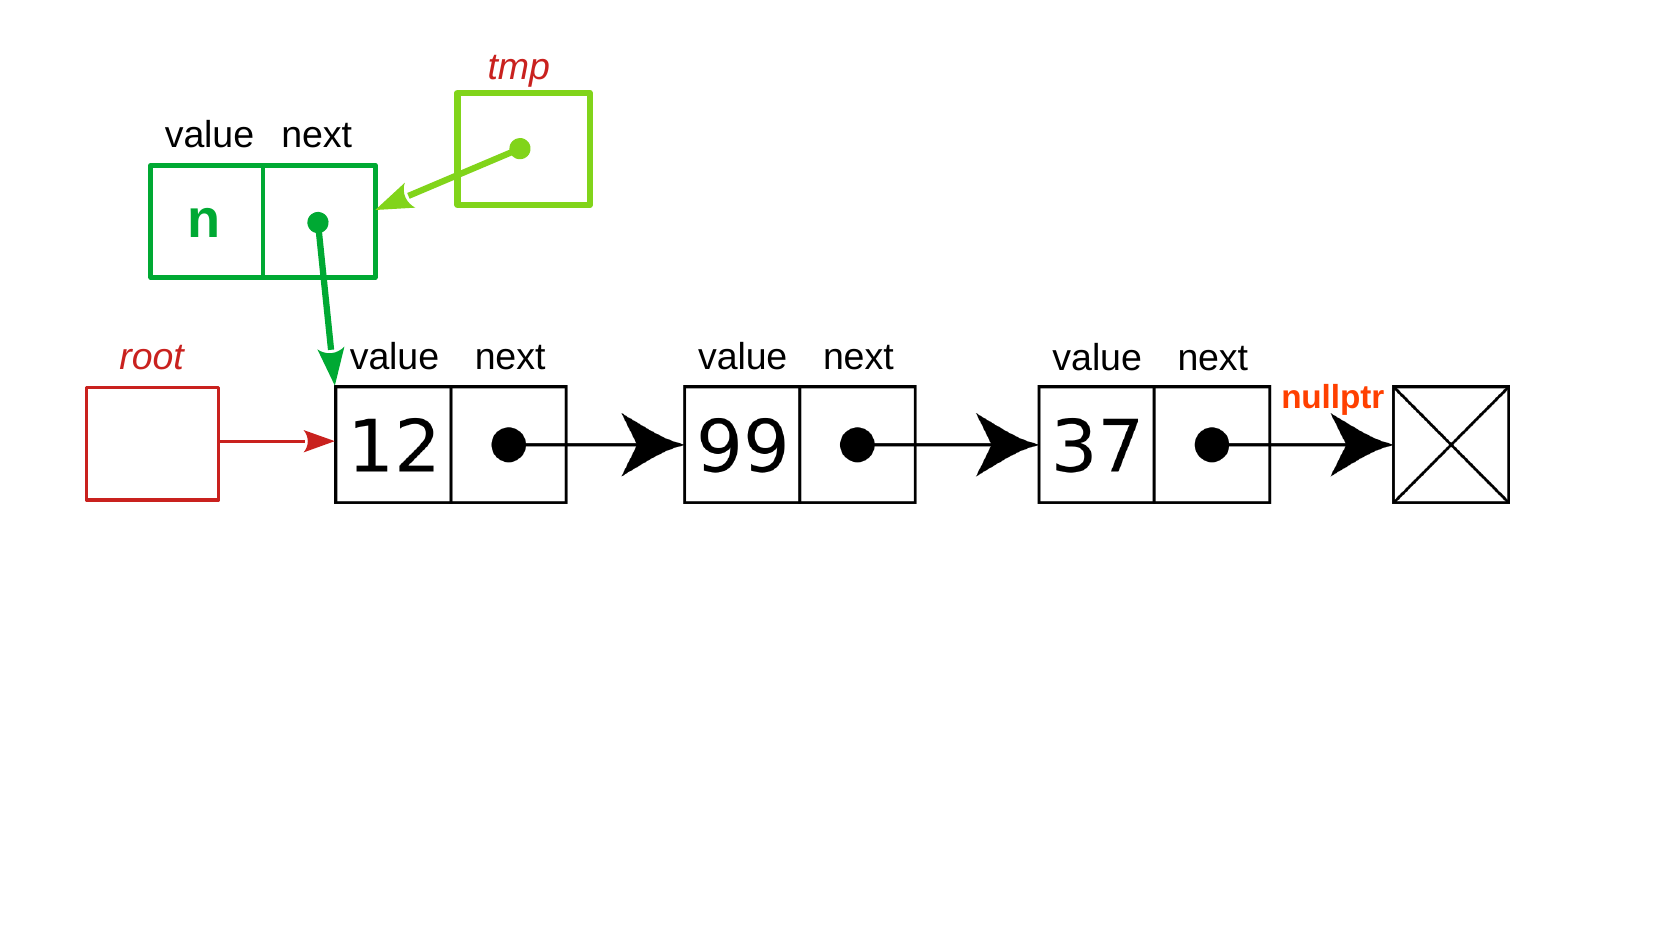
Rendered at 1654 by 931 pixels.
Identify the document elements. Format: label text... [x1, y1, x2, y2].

text_box tmp [435, 37, 603, 137]
text_box value [683, 328, 802, 386]
text_box value [149, 106, 269, 163]
text_box next [269, 106, 373, 163]
text_box next [1156, 328, 1269, 386]
picture [334, 385, 1510, 504]
text_box value [1037, 328, 1156, 386]
text_box next [802, 328, 915, 386]
text_box n [148, 181, 261, 278]
text_box next [454, 328, 567, 386]
text_box nullptr [1244, 371, 1422, 441]
text_box root [68, 328, 236, 428]
text_box value [334, 328, 454, 386]
